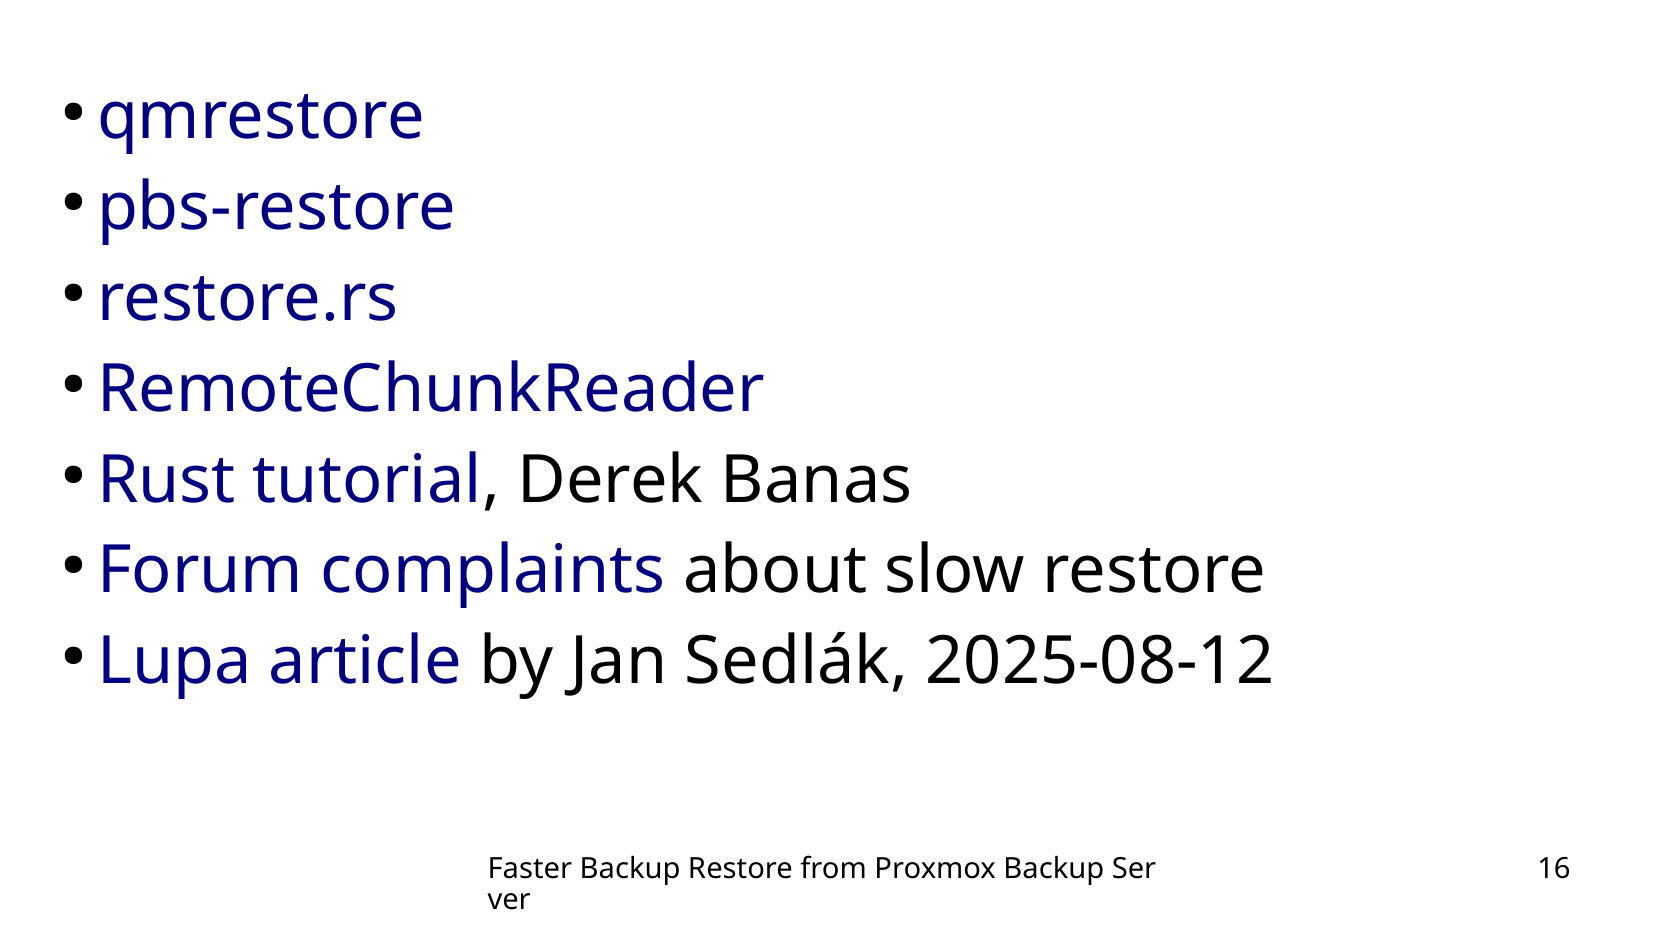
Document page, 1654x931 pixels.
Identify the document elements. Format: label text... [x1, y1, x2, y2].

text_box qmrestore pbs-restore restore.rs RemoteChunkReader Rust tutorial, Derek Banas Forum complaints about slow restore Lupa article by Jan Sedlák, 2025-08-12 [46, 60, 1607, 741]
